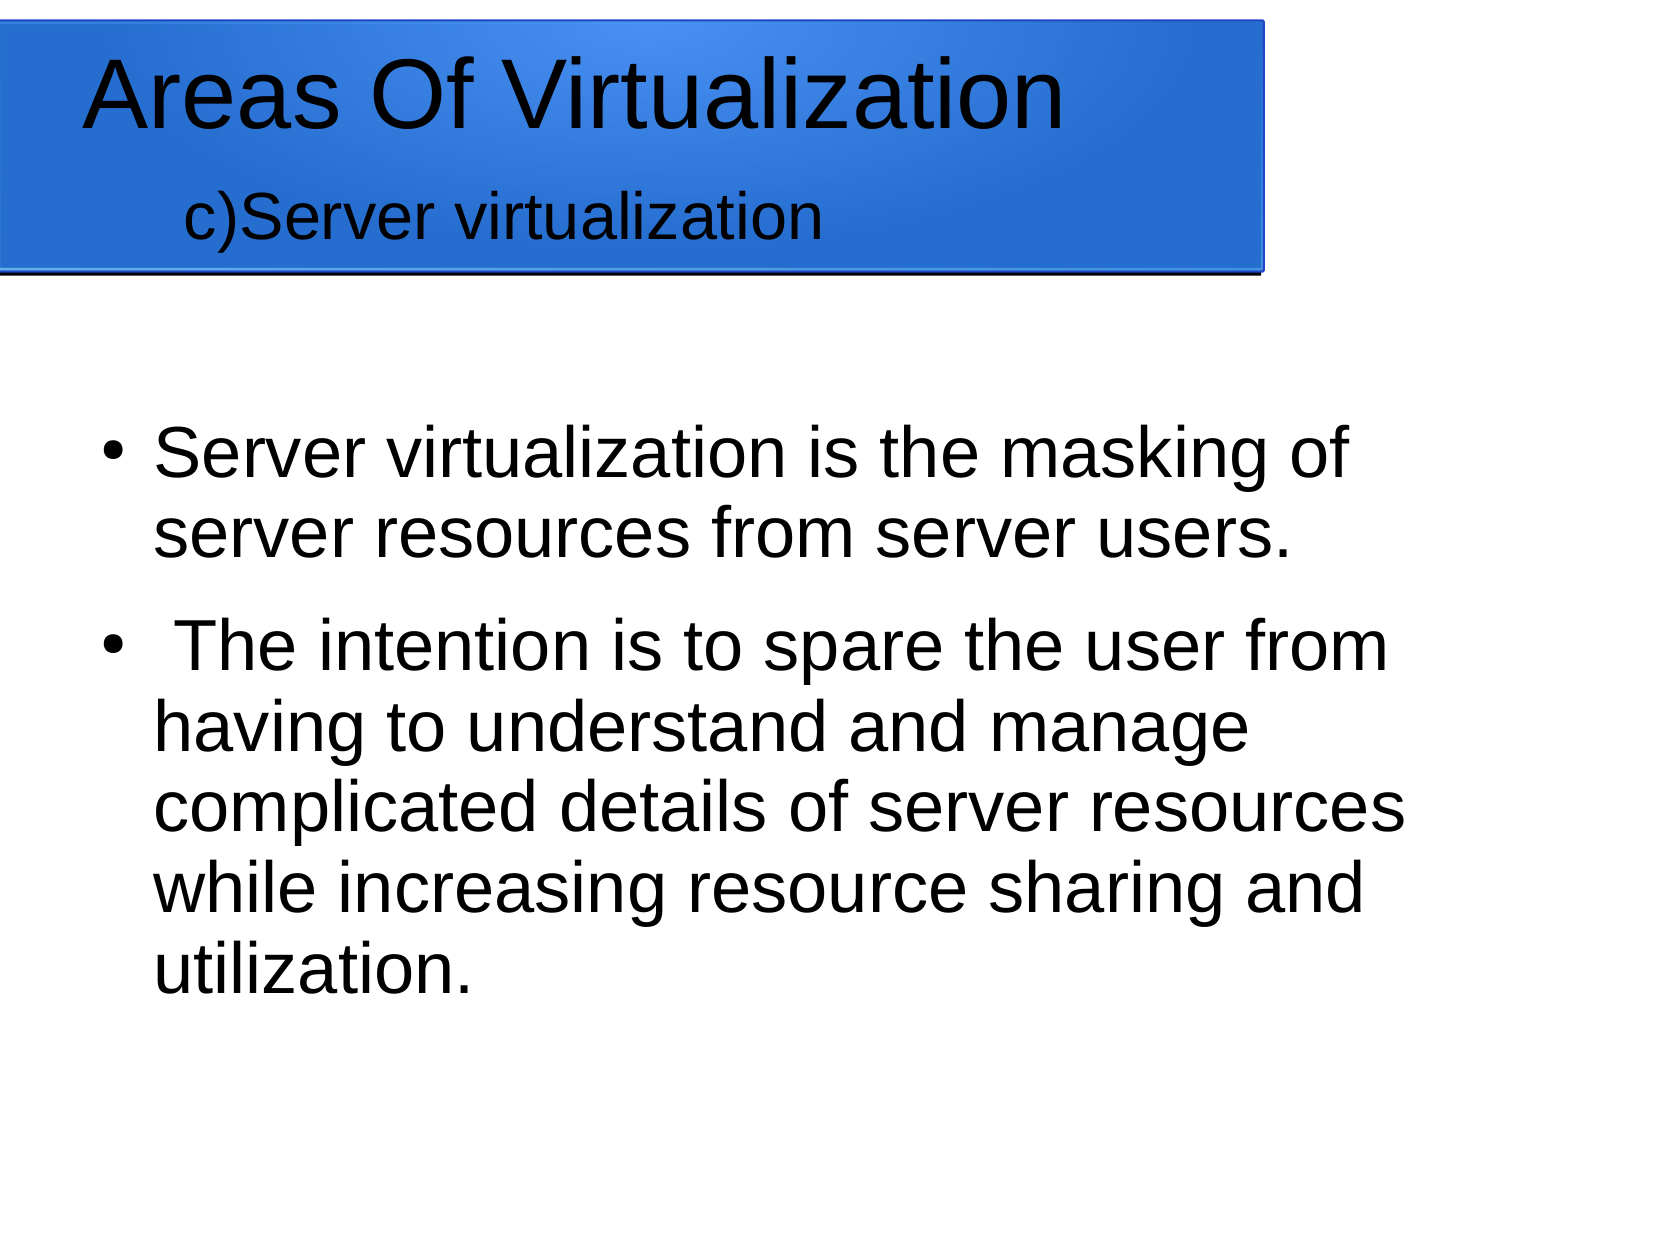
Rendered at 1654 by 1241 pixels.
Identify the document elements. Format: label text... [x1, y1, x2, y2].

list Server virtualization is the masking of server resources from server users. The intention is to spare the user from having to understand and manage complicated details of server resources while increasing resource sharing and utilization. [82, 299, 1571, 1019]
title Areas Of Virtualization c)Server virtualization [82, 38, 1235, 261]
